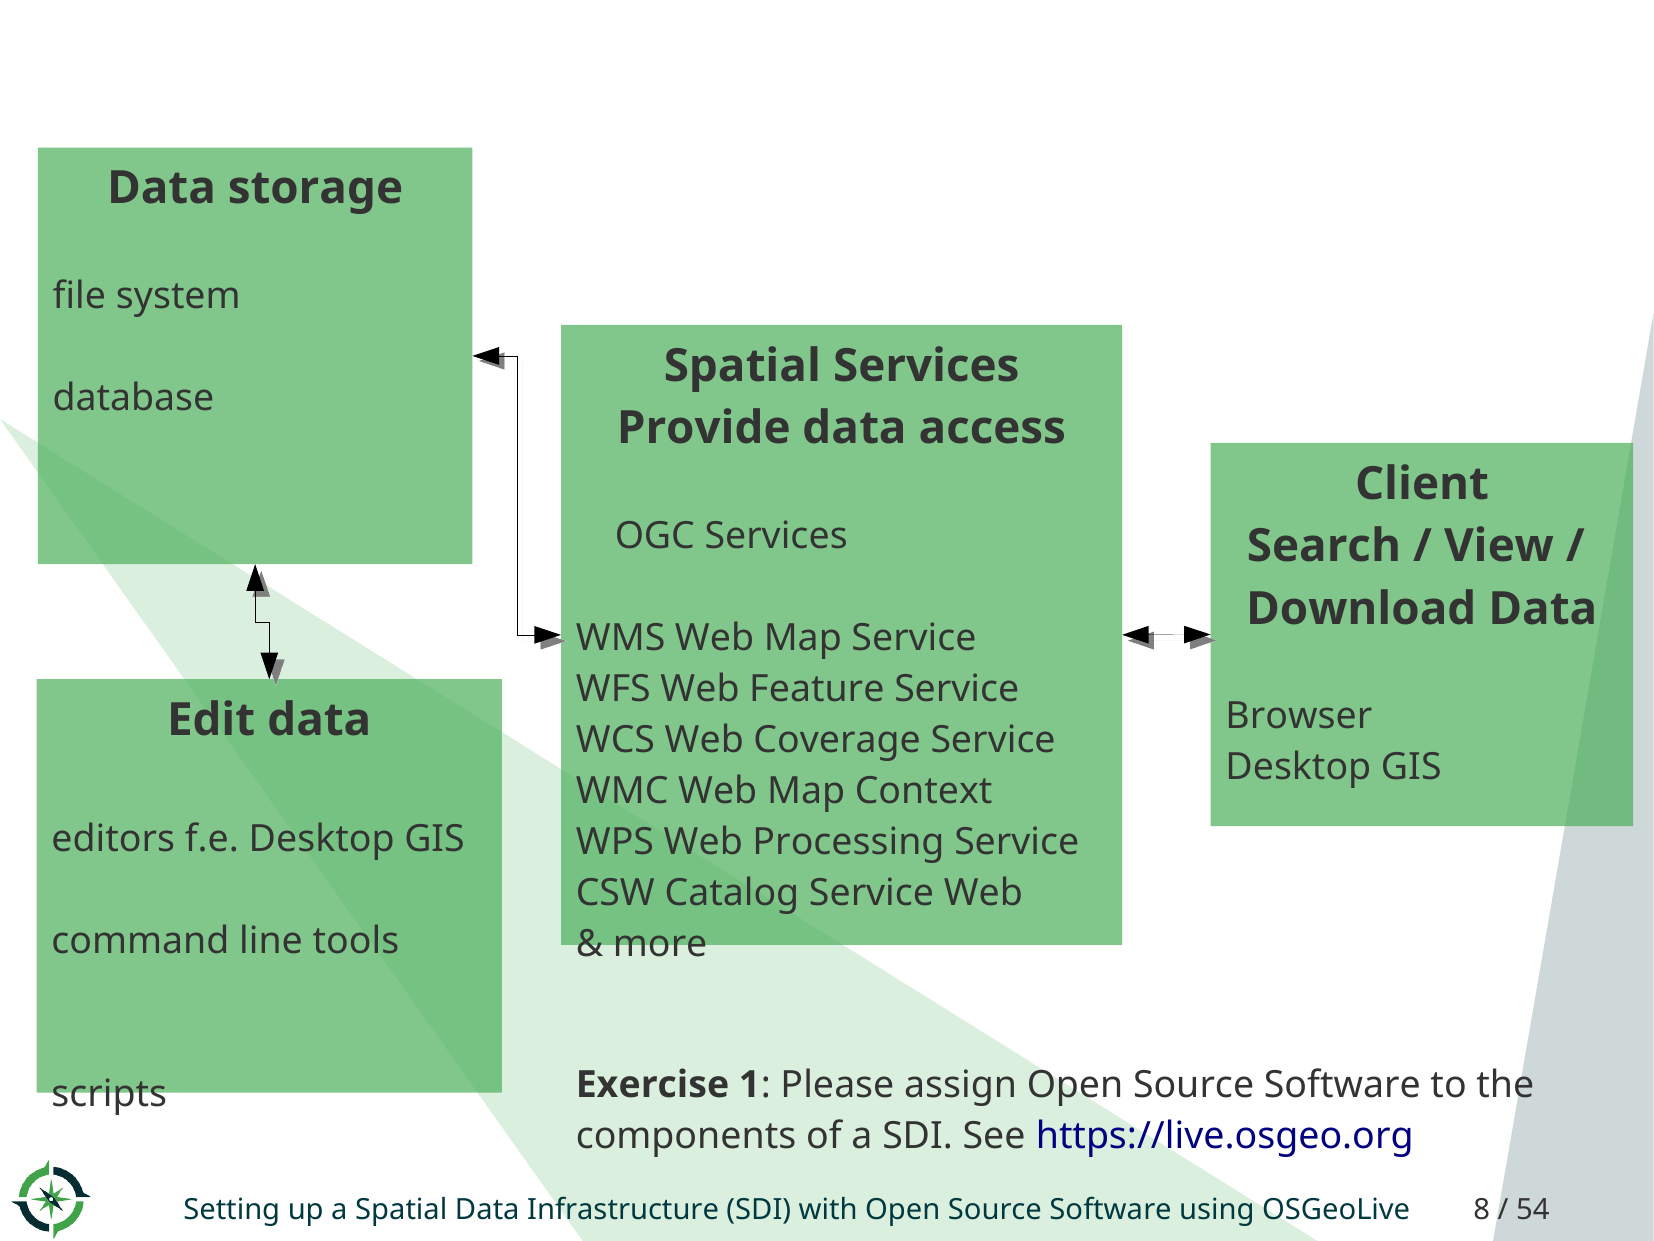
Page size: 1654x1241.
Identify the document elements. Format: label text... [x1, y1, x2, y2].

text_box Edit data editors f.e. Desktop GIS command line tools scripts [36, 679, 502, 1093]
picture [10, 1158, 92, 1240]
text_box Exercise 1: Please assign Open Source Software to the components of a SDI. See https://live.osgeo.org [561, 1049, 1654, 1163]
text_box Data storage file system database [37, 147, 473, 565]
text_box Client Search / View / Download Data Browser Desktop GIS [1210, 442, 1634, 827]
text_box Spatial Services Provide data access OGC Services WMS Web Map Service WFS Web Feature Service WCS Web Coverage Service WMC Web Map Context WPS Web Processing Service CSW Catalog Service Web & more [561, 324, 1123, 945]
